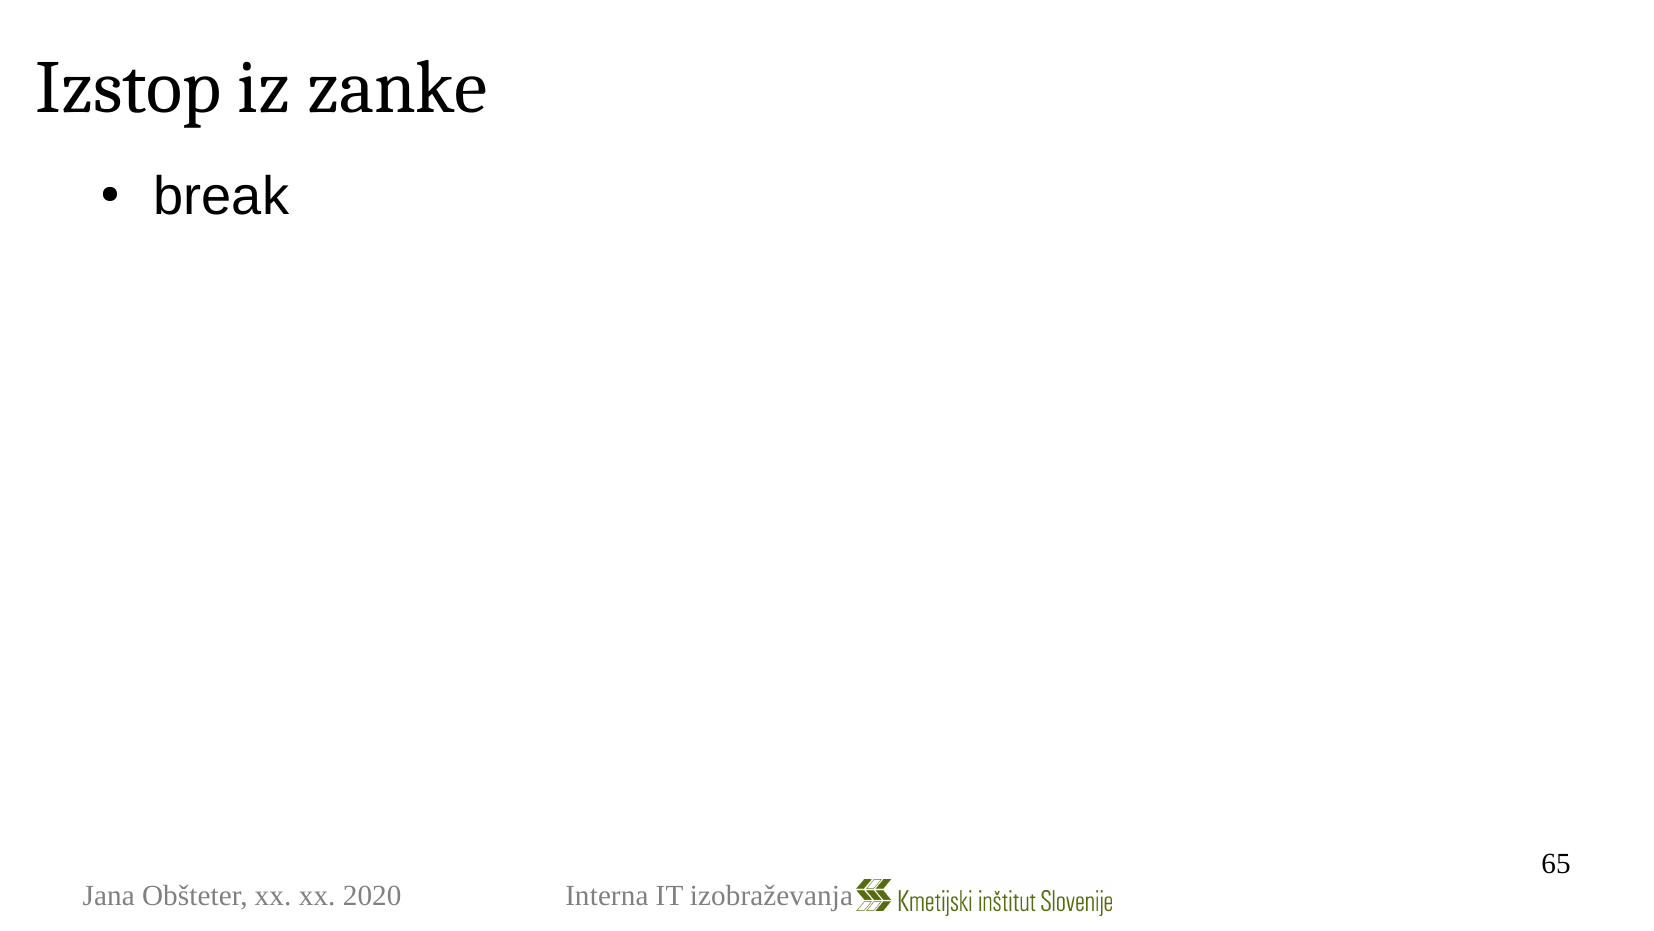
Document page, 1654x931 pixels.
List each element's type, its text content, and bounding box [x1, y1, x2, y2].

title Izstop iz zanke [35, 21, 1524, 154]
list break [82, 165, 1642, 827]
picture [856, 879, 1112, 916]
